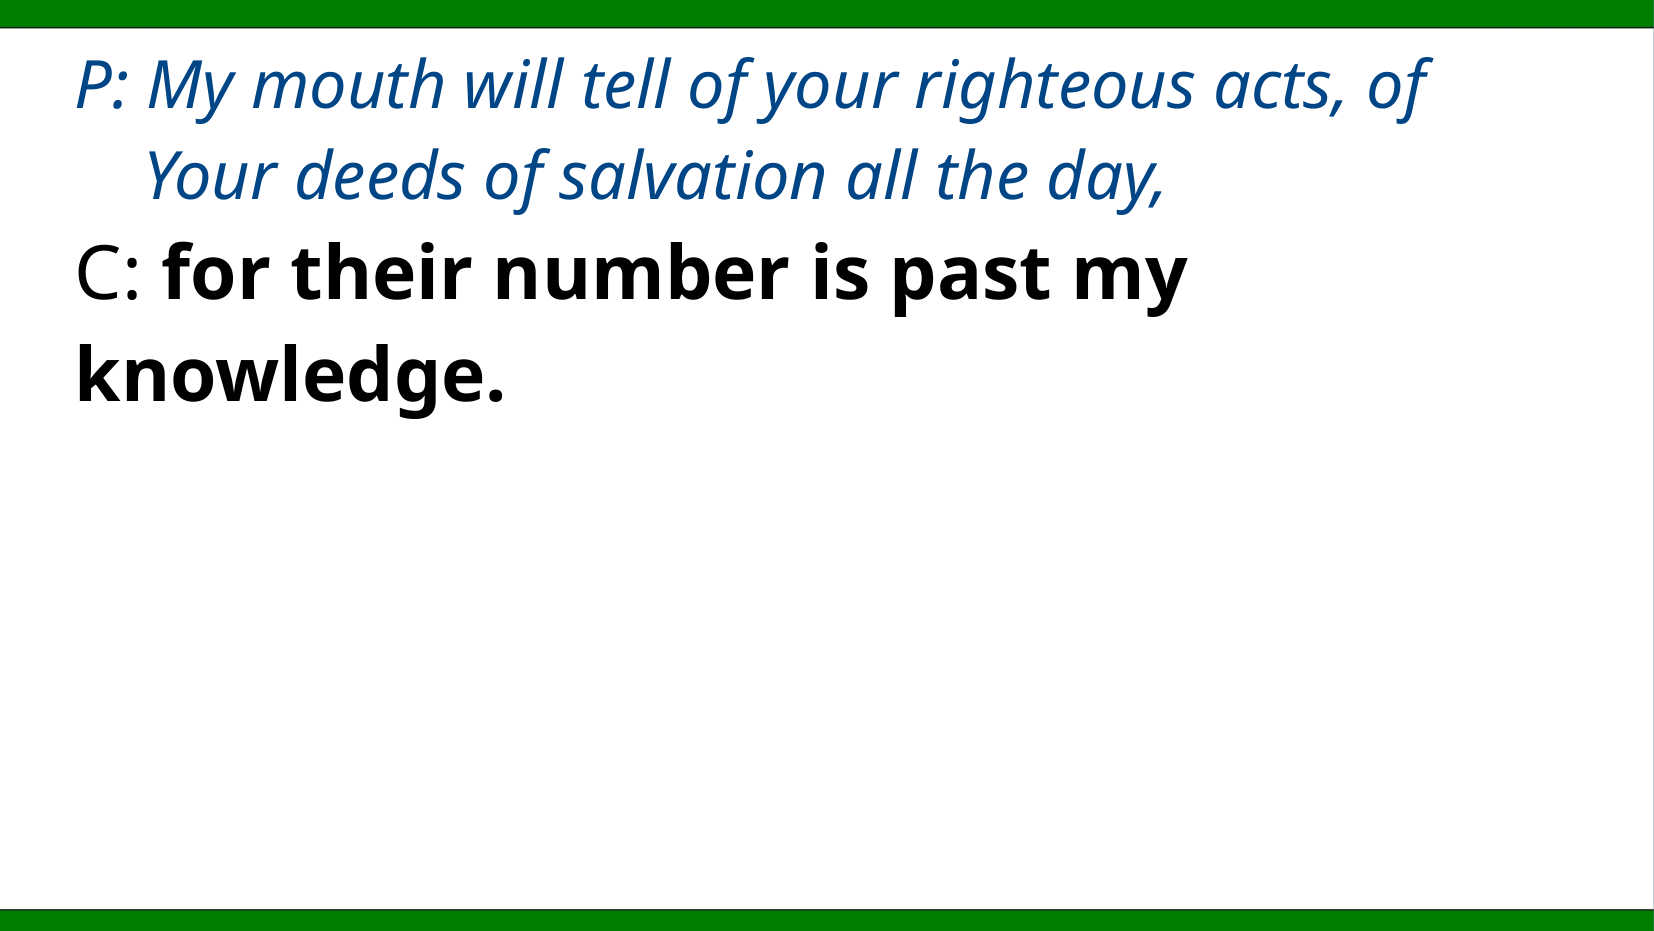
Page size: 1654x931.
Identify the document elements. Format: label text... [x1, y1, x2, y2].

text_box P: My mouth will tell of your righteous acts, of Your deeds of salvation all the day, C: for their number is past my knowledge. [60, 30, 1576, 323]
picture [0, 0, 1654, 931]
